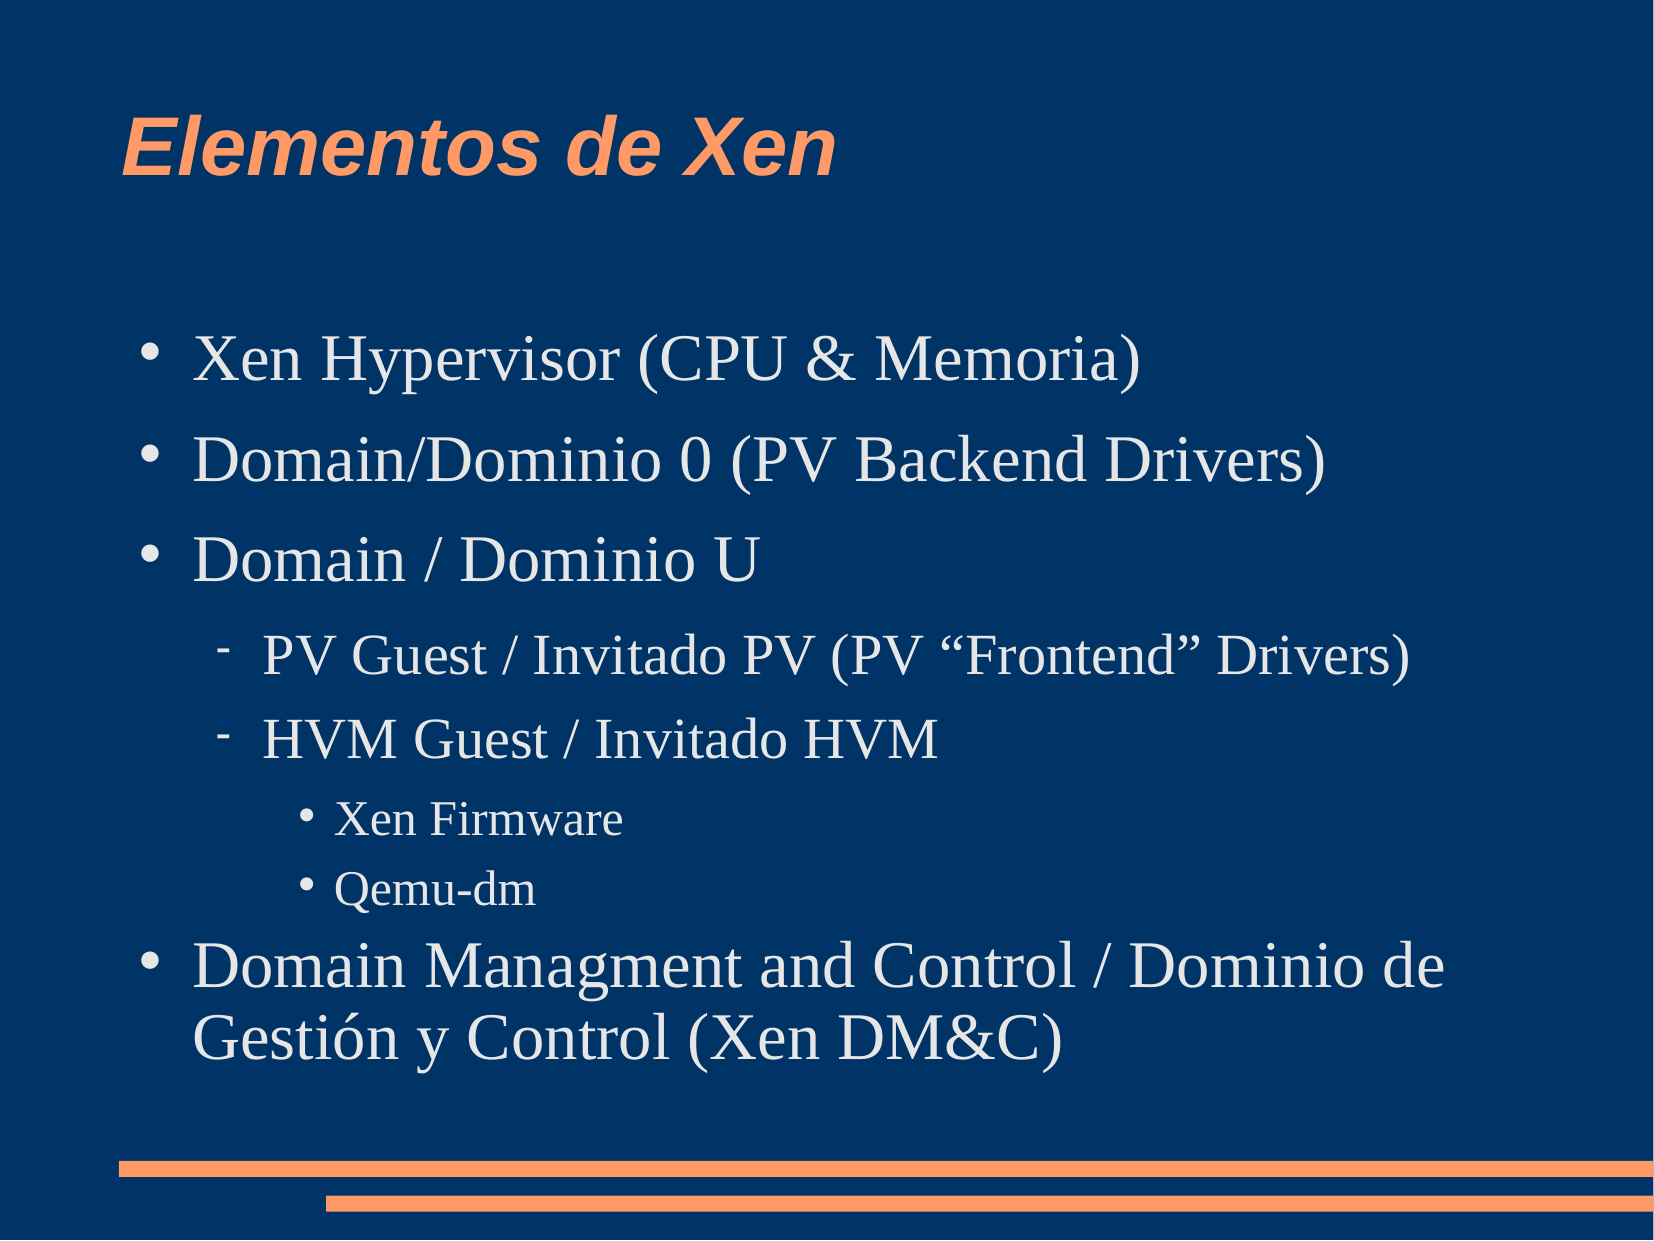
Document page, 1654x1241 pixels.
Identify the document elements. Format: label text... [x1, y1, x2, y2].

title Elementos de Xen [121, 46, 1534, 254]
list Xen Hypervisor (CPU & Memoria)‏ Domain/Dominio 0 (PV Backend Drivers)‏ Domain / Dominio U PV Guest / Invitado PV (PV “Frontend” Drivers)‏ HVM Guest / Invitado HVM Xen Firmware Qemu-dm Domain Managment and Control / Dominio de Gestión y Control (Xen DM&C)‏ [121, 322, 1561, 1118]
